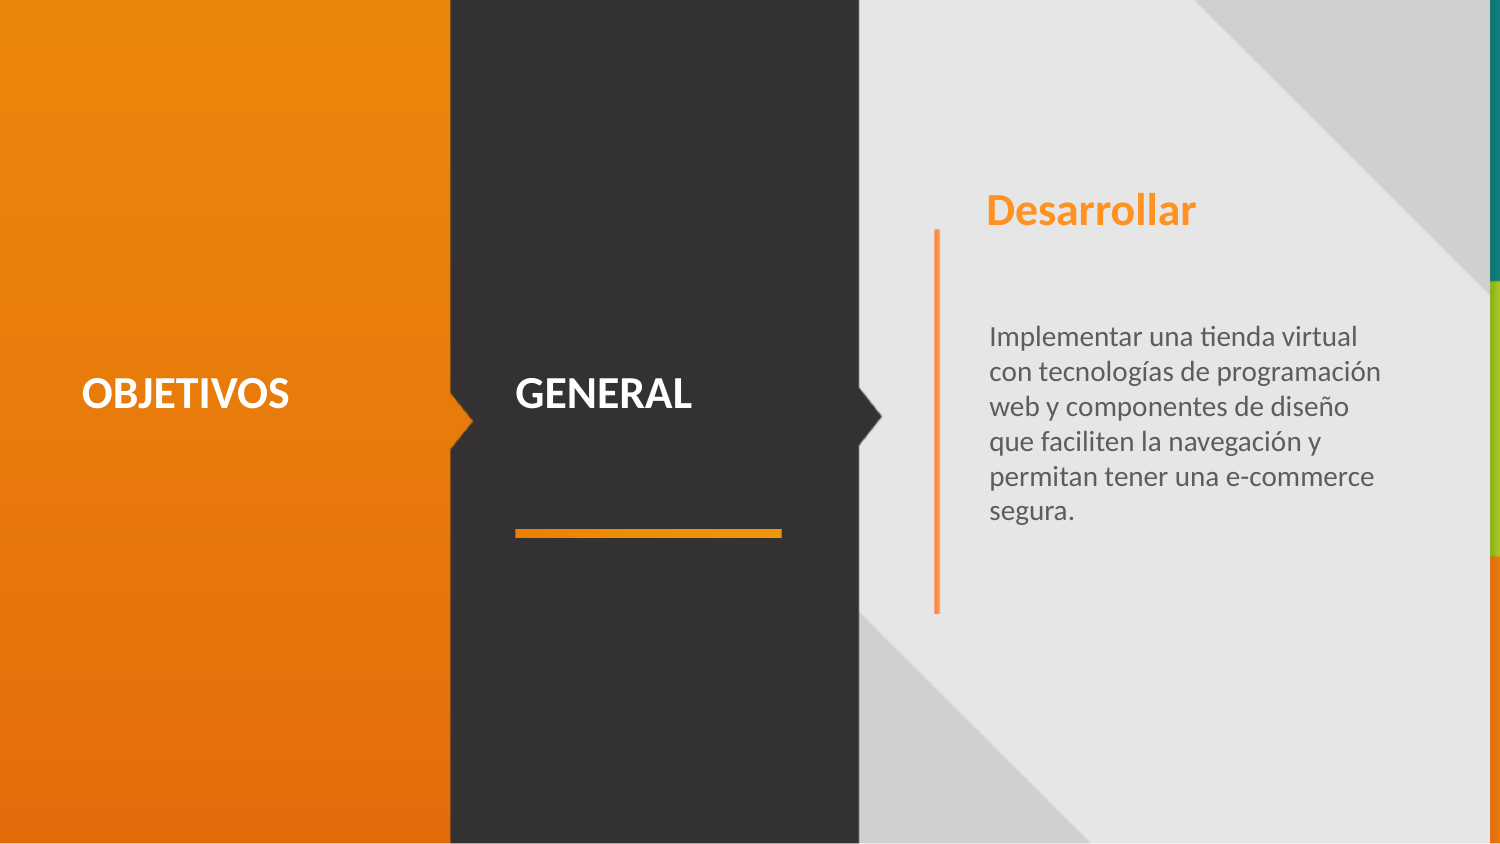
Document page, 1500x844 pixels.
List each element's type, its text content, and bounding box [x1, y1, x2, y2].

text_box Desarrollar [971, 171, 1301, 242]
text_box OBJETIVOS [67, 354, 392, 425]
text_box Implementar una tienda virtual con tecnologías de programación web y componentes de diseño que faciliten la navegación y permitan tener una e-commerce segura. [974, 309, 1406, 535]
picture [0, 0, 1500, 844]
text_box GENERAL [500, 354, 825, 425]
